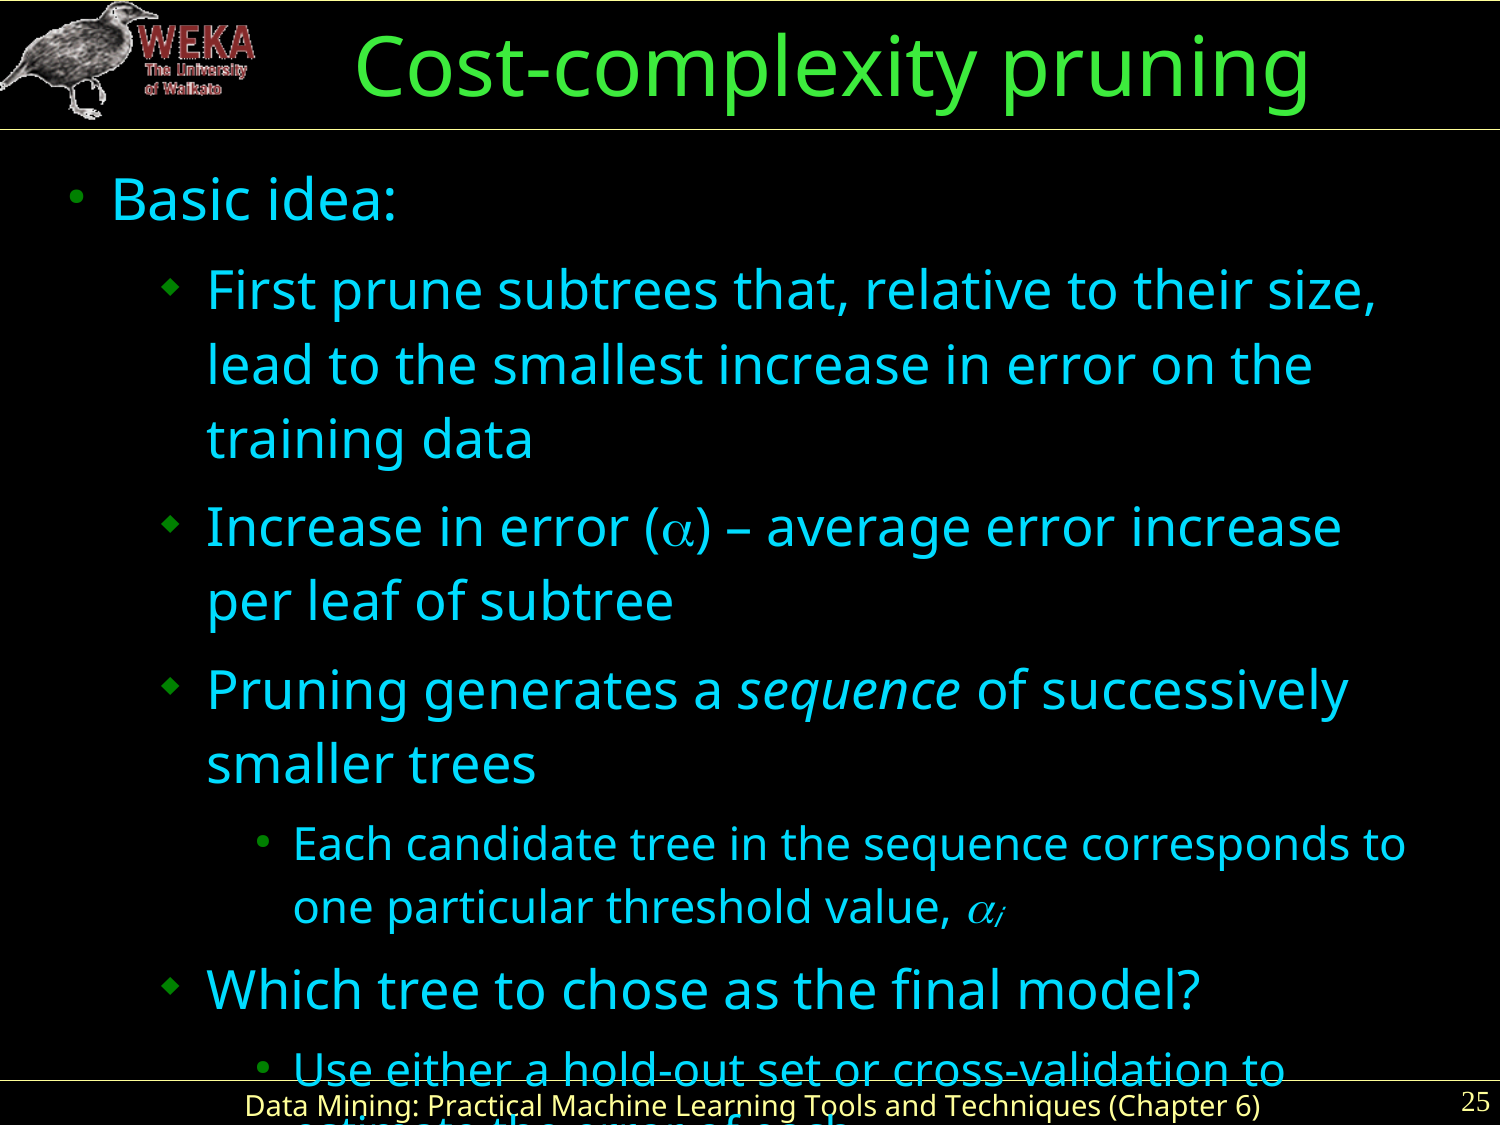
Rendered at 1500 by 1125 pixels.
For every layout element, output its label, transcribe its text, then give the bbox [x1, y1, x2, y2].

title Cost-complexity pruning [353, 0, 1429, 159]
list Basic idea: First prune subtrees that, relative to their size, lead to the smallest increase in error on the training data Increase in error (α) – average error increase per leaf of subtree Pruning generates a sequence of successively smaller trees Each candidate tree in the sequence corresponds to one particular threshold value, αi Which tree to chose as the final model? Use either a hold-out set or cross-validation to estimate the error of each [67, 158, 1418, 1075]
picture [0, 1, 266, 129]
